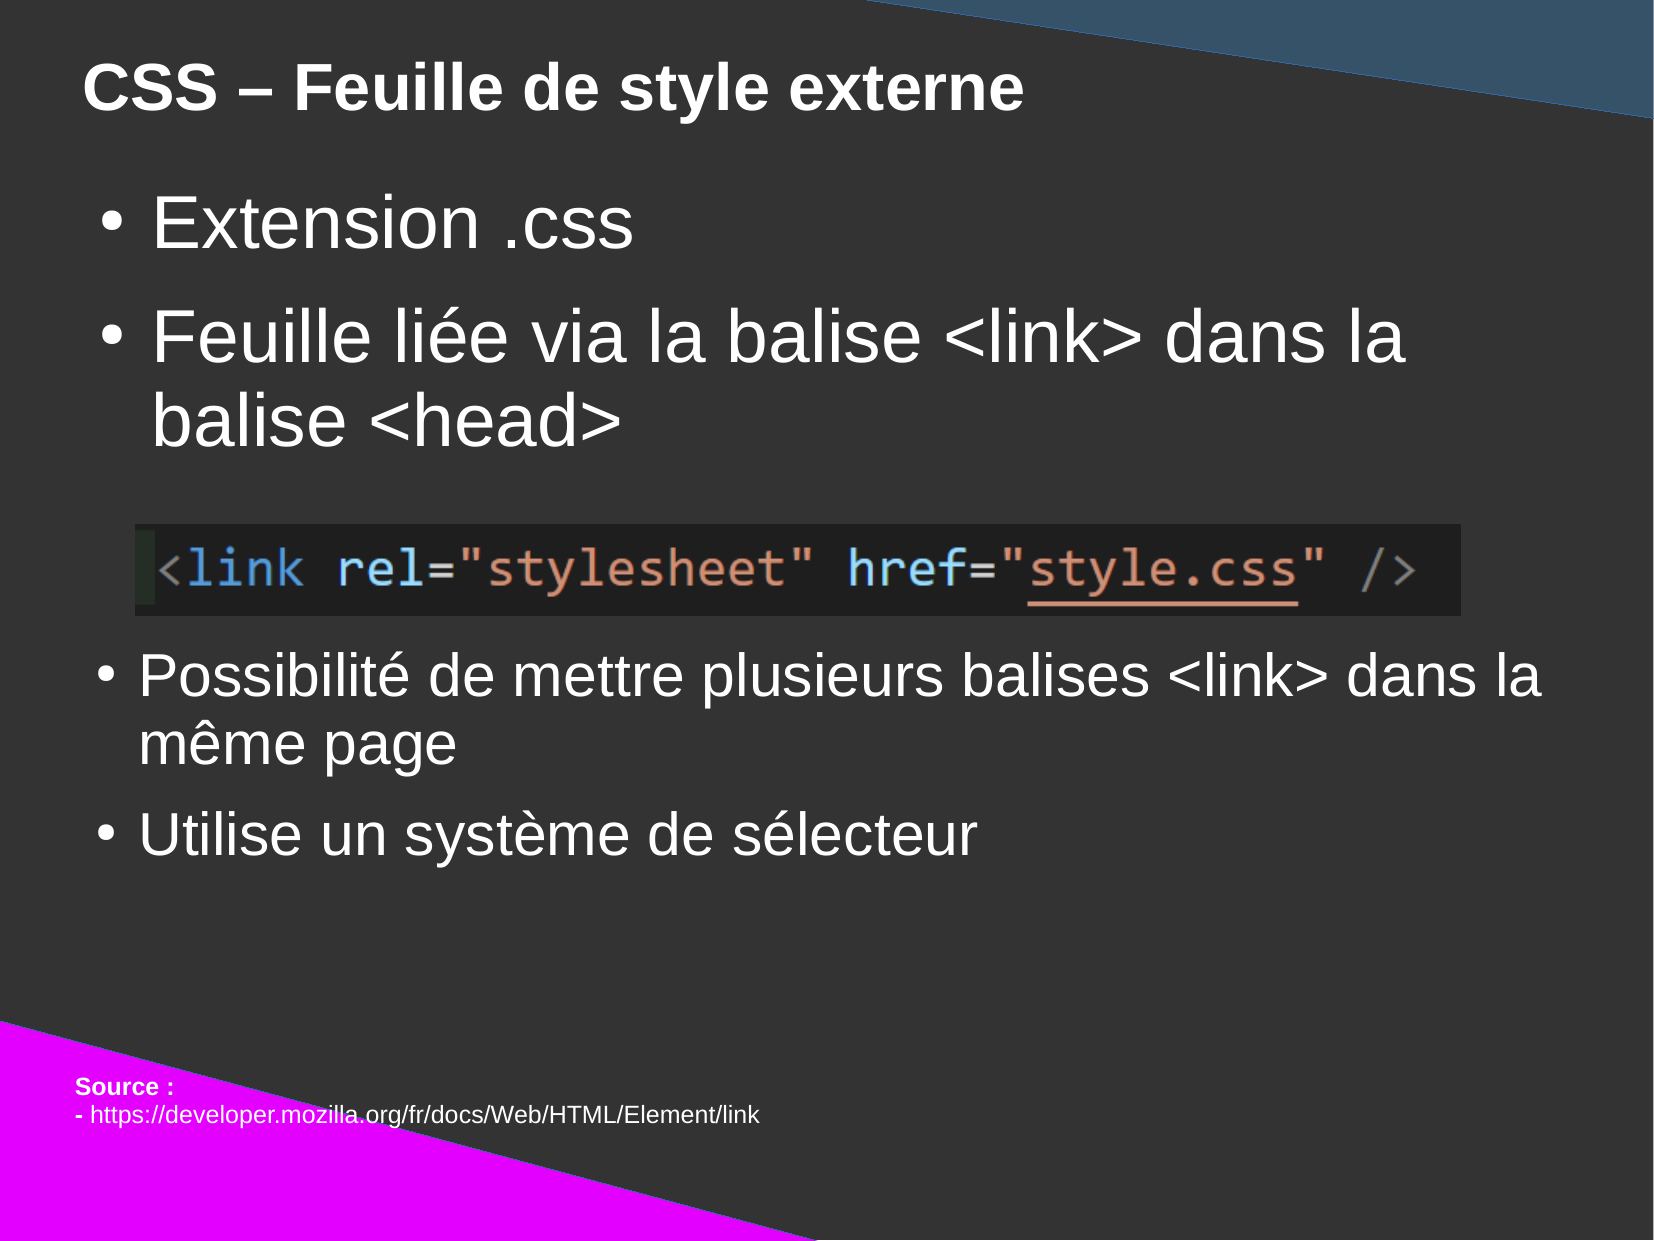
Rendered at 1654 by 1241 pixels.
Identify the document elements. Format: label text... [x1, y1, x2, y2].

list Extension .css Feuille liée via la balise <link> dans la balise <head> [81, 180, 1606, 481]
picture [135, 524, 1461, 616]
text_box [867, 0, 1654, 119]
text_box [0, 1020, 165, 1241]
title CSS – Feuille de style externe [82, 49, 1571, 153]
list Possibilité de mettre plusieurs balises <link> dans la même page Utilise un système de sélecteur [81, 641, 1606, 871]
text_box Source : - https://developer.mozilla.org/fr/docs/Web/HTML/Element/link [60, 1065, 1546, 1241]
